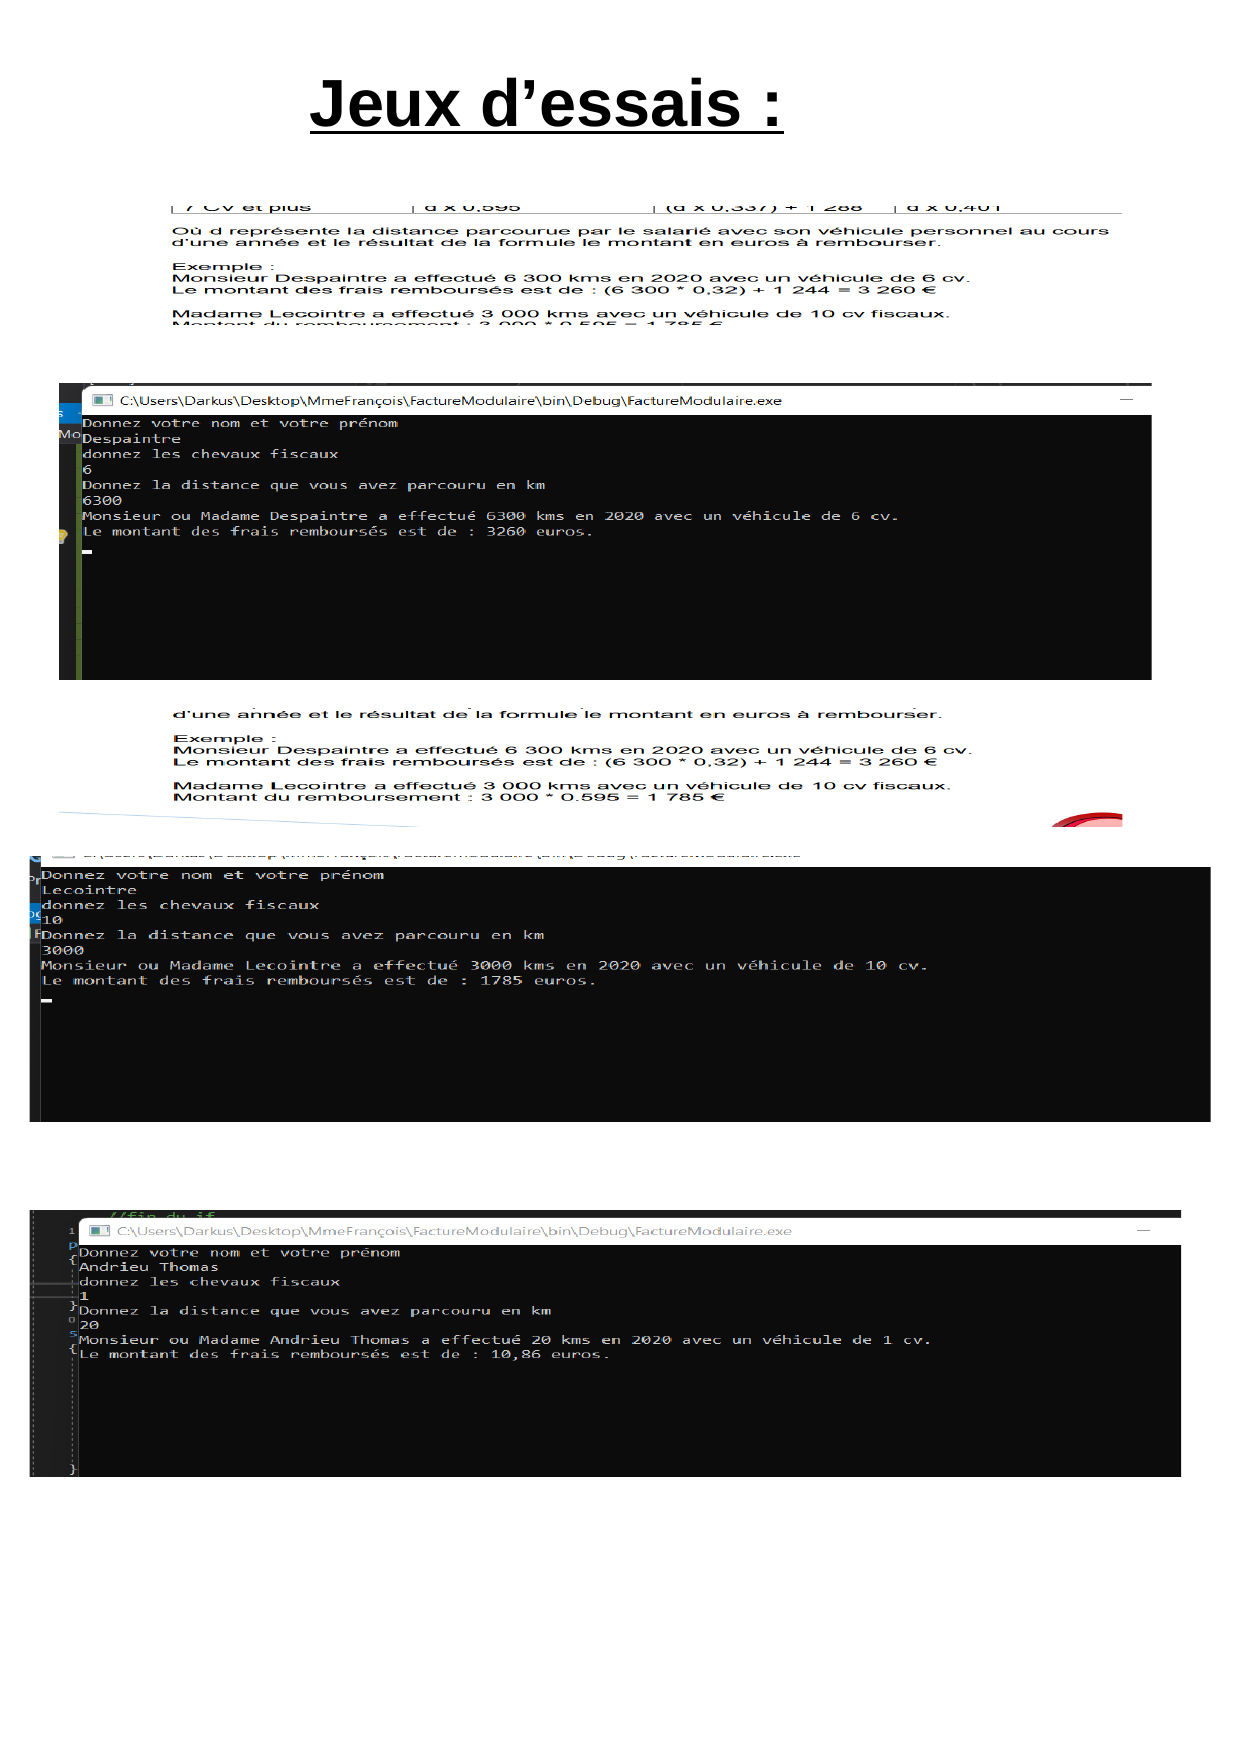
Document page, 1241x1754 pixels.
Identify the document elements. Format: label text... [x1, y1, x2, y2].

picture [59, 708, 1123, 827]
picture [58, 206, 1123, 325]
picture [59, 383, 1152, 680]
text_box Jeux d’essais : [295, 59, 857, 149]
picture [29, 1210, 1182, 1477]
picture [29, 856, 1211, 1122]
